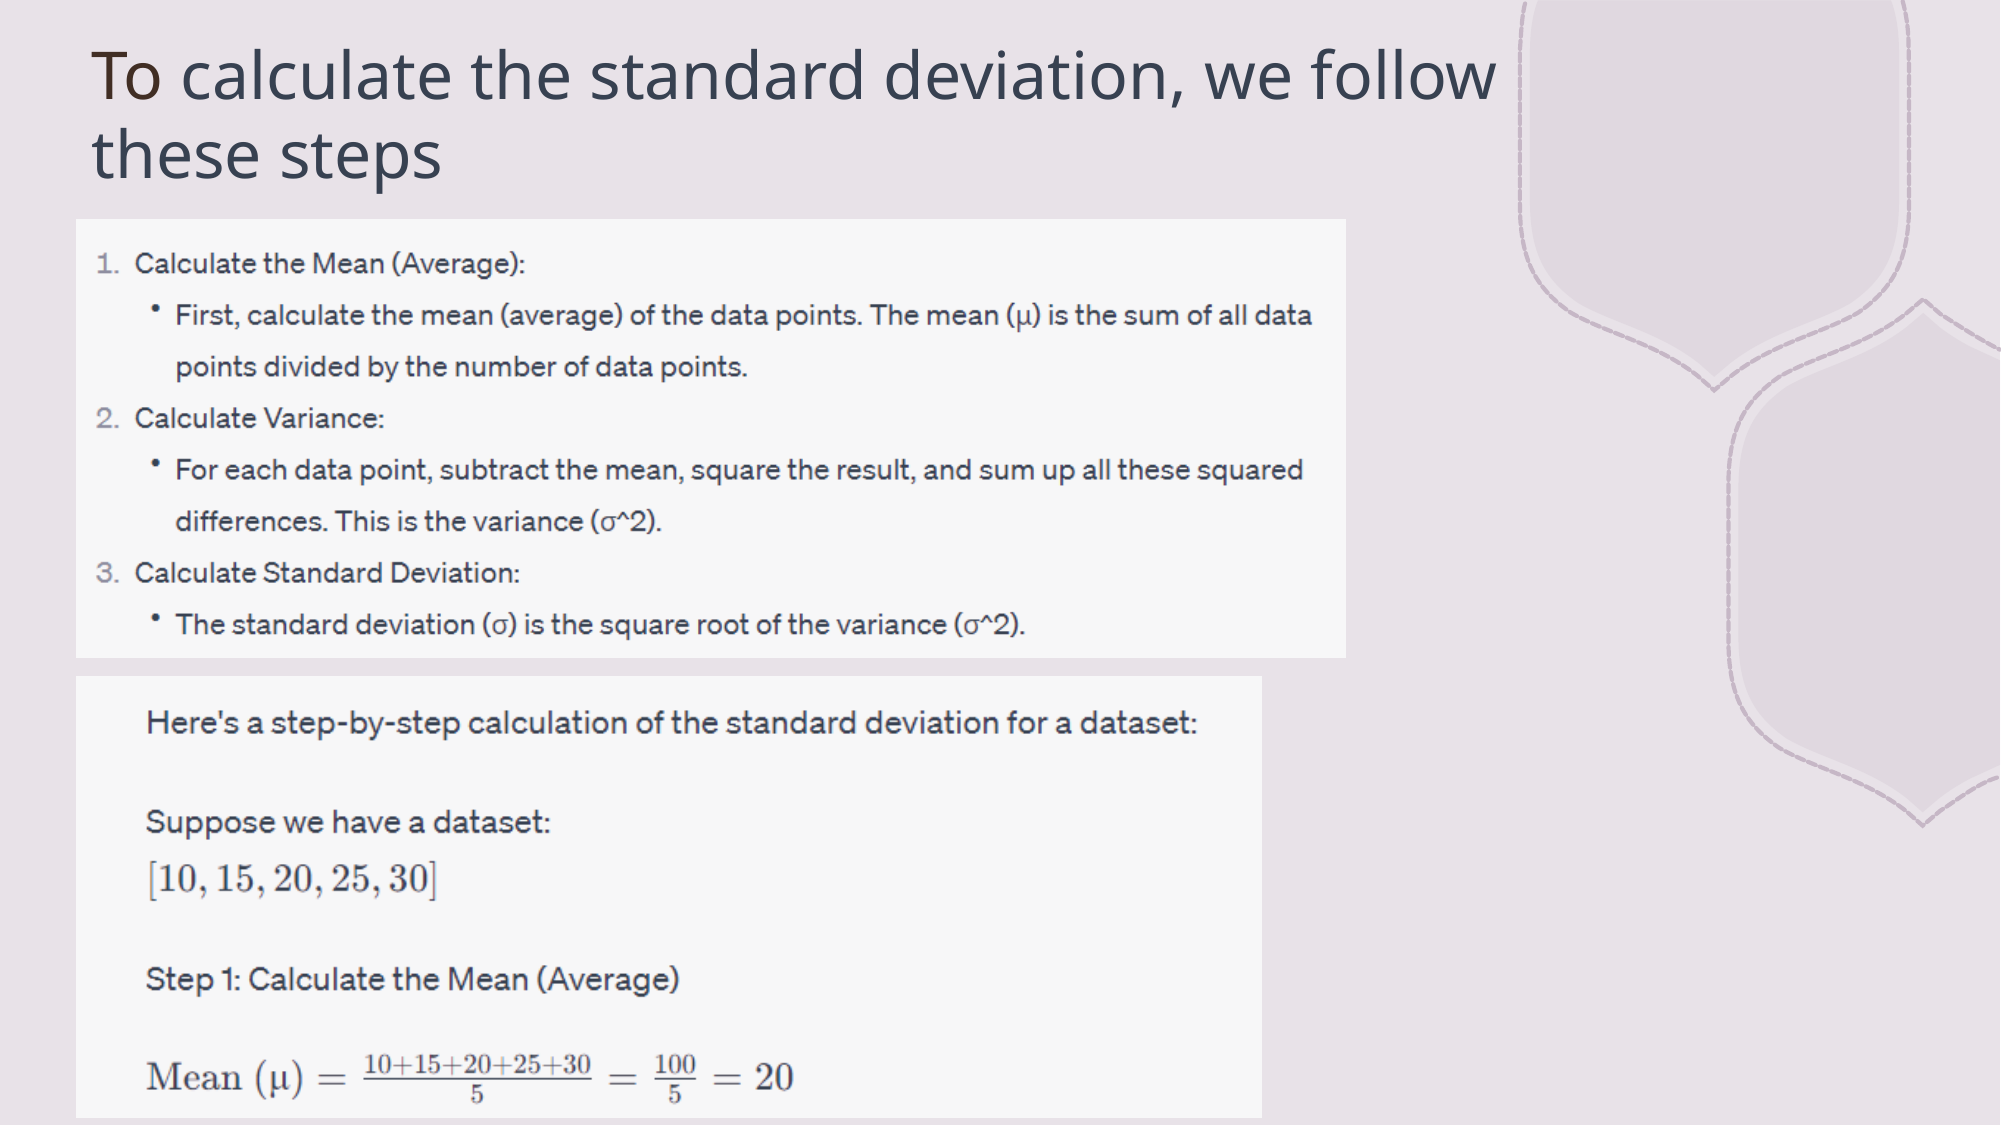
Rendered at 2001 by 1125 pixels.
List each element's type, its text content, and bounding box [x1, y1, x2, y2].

picture [76, 219, 1346, 658]
picture [76, 676, 1262, 1118]
title To calculate the standard deviation, we follow these steps [76, 25, 1566, 201]
